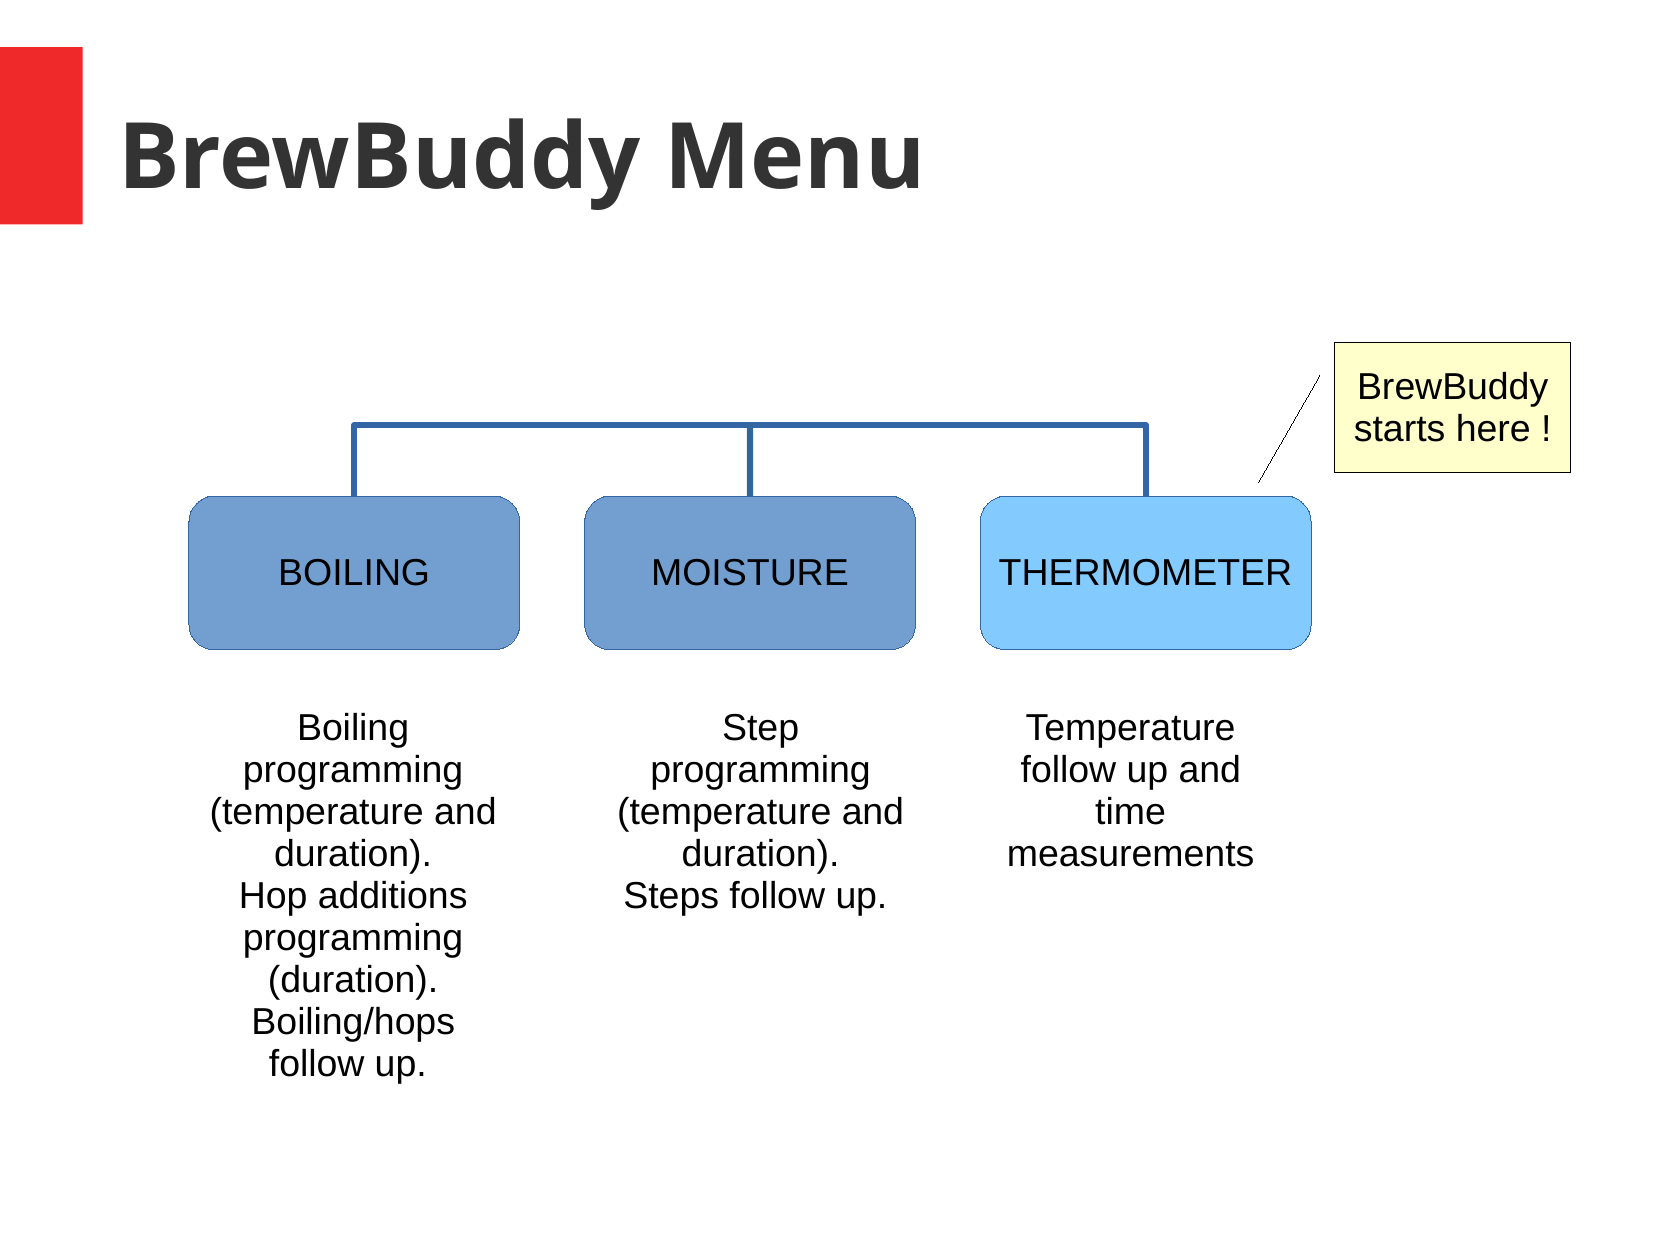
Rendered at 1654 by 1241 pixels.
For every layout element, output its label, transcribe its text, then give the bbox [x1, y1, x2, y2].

title BrewBuddy Menu [118, 49, 1571, 257]
text_box BOILING [188, 496, 520, 650]
text_box Temperature follow up and time measurements [992, 699, 1312, 1075]
text_box THERMOMETER [980, 496, 1312, 650]
text_box BrewBuddy starts here ! [1335, 343, 1571, 473]
text_box MOISTURE [584, 496, 916, 650]
text_box Boiling programming (temperature and duration). Hop additions programming (duration). Boiling/hops follow up. [194, 699, 514, 1092]
text_box Step programming (temperature and duration). Steps follow up. [602, 699, 922, 1075]
